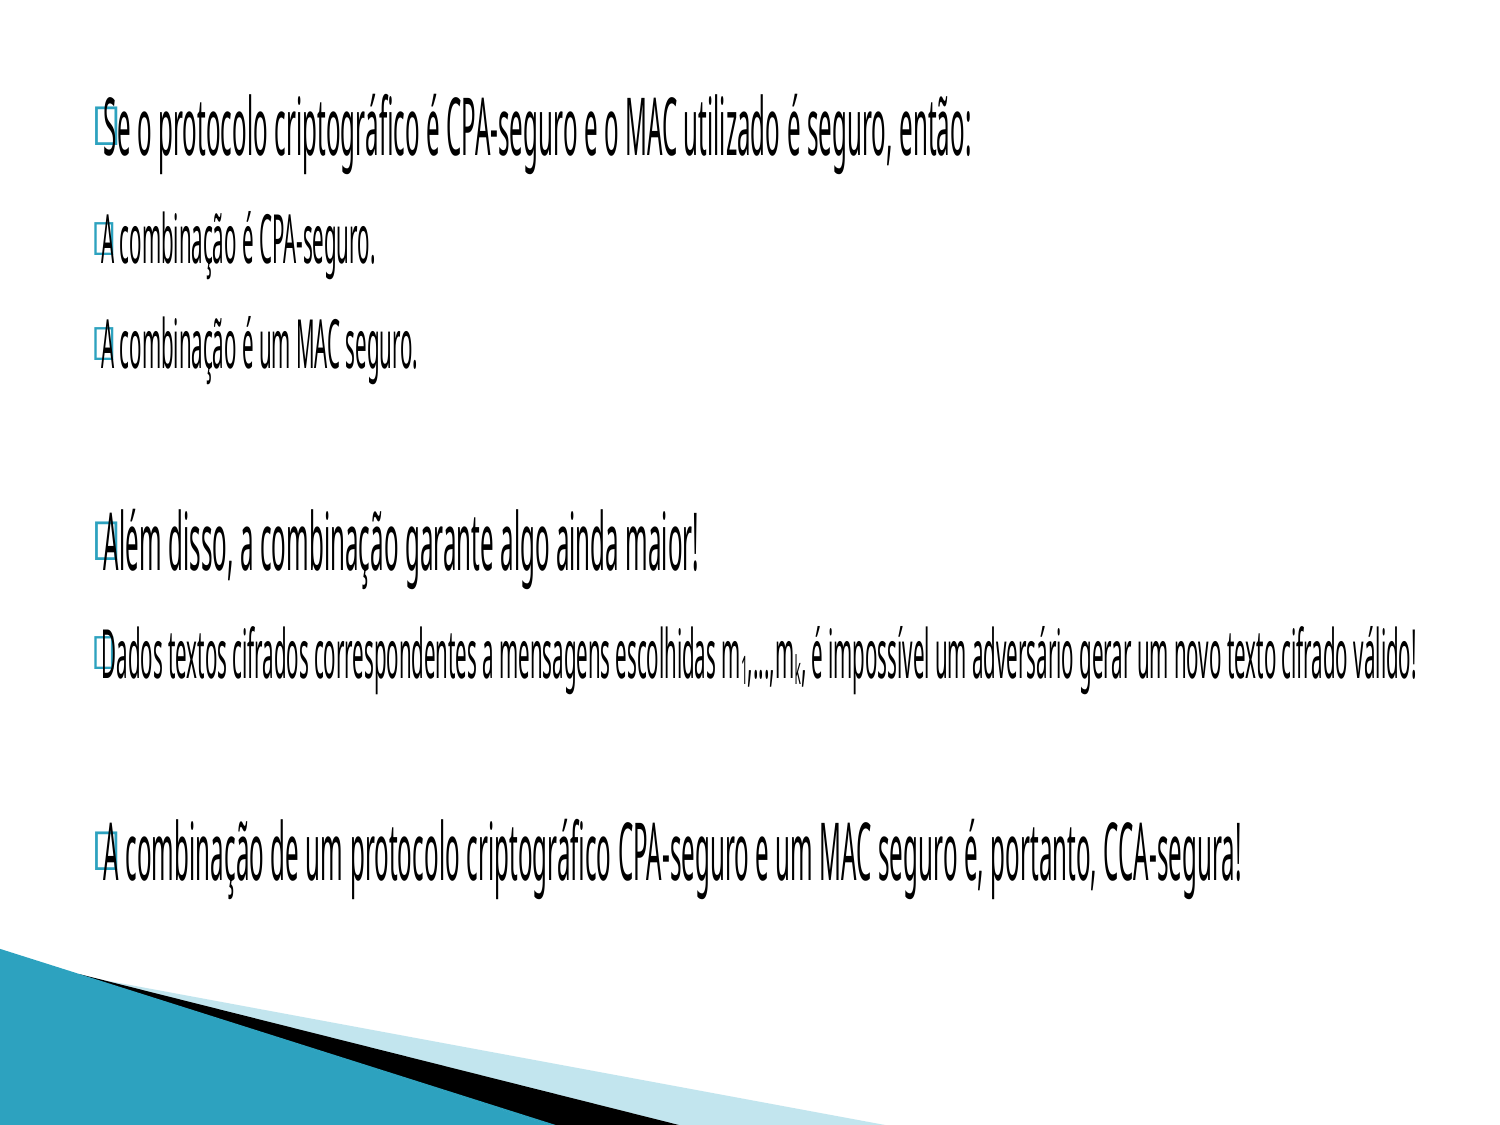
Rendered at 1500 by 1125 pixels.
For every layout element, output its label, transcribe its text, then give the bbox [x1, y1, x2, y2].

list Se o protocolo criptográfico é CPA-seguro e o MAC utilizado é seguro, então: A combinação é CPA-seguro. A combinação é um MAC seguro. Além disso, a combinação garante algo ainda maior! Dados textos cifrados correspondentes a mensagens escolhidas m1,...,mk, é impossível um adversário gerar um novo texto cifrado válido! A combinação de um protocolo criptográfico CPA-seguro e um MAC seguro é, portanto, CCA-segura! [75, 62, 1426, 913]
